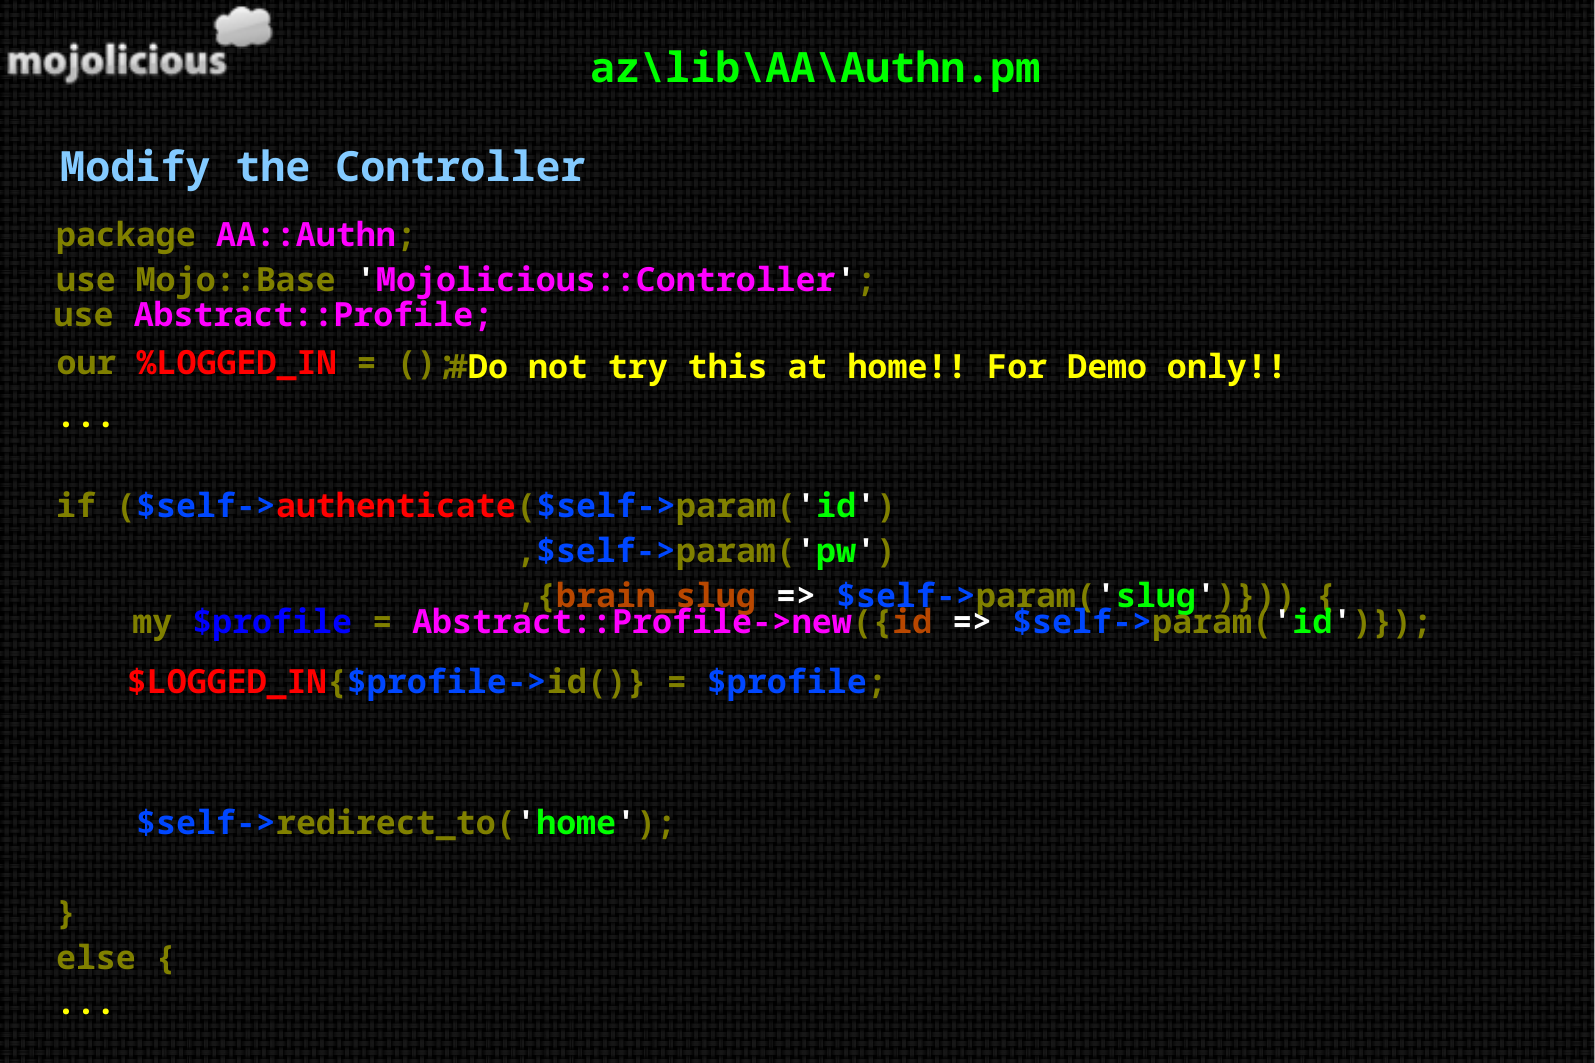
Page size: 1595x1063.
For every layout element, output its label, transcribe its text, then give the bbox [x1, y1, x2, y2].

text_box use Abstract::Profile; [39, 283, 644, 348]
text_box our %LOGGED_IN = (); [41, 331, 1447, 396]
picture [0, 0, 1595, 1063]
text_box my $profile = Abstract::Profile->new({id => $self->param('id')}); [97, 590, 1554, 655]
text_box #Do not try this at home!! For Demo only!! [413, 336, 1447, 390]
text_box az\lib\AA\Authn.pm [575, 30, 1020, 95]
text_box $LOGGED_IN{$profile->id()} = $profile; [112, 650, 1016, 715]
text_box package AA::Authn; use Mojo::Base 'Mojolicious::Controller'; ... if ($self->authenticate($self->param('id') ,$self->param('pw') ,{brain_slug => $self->param('slug')})) { $self->redirect_to('home'); } else { ... [41, 203, 1566, 916]
text_box Modify the Controller [45, 129, 835, 193]
